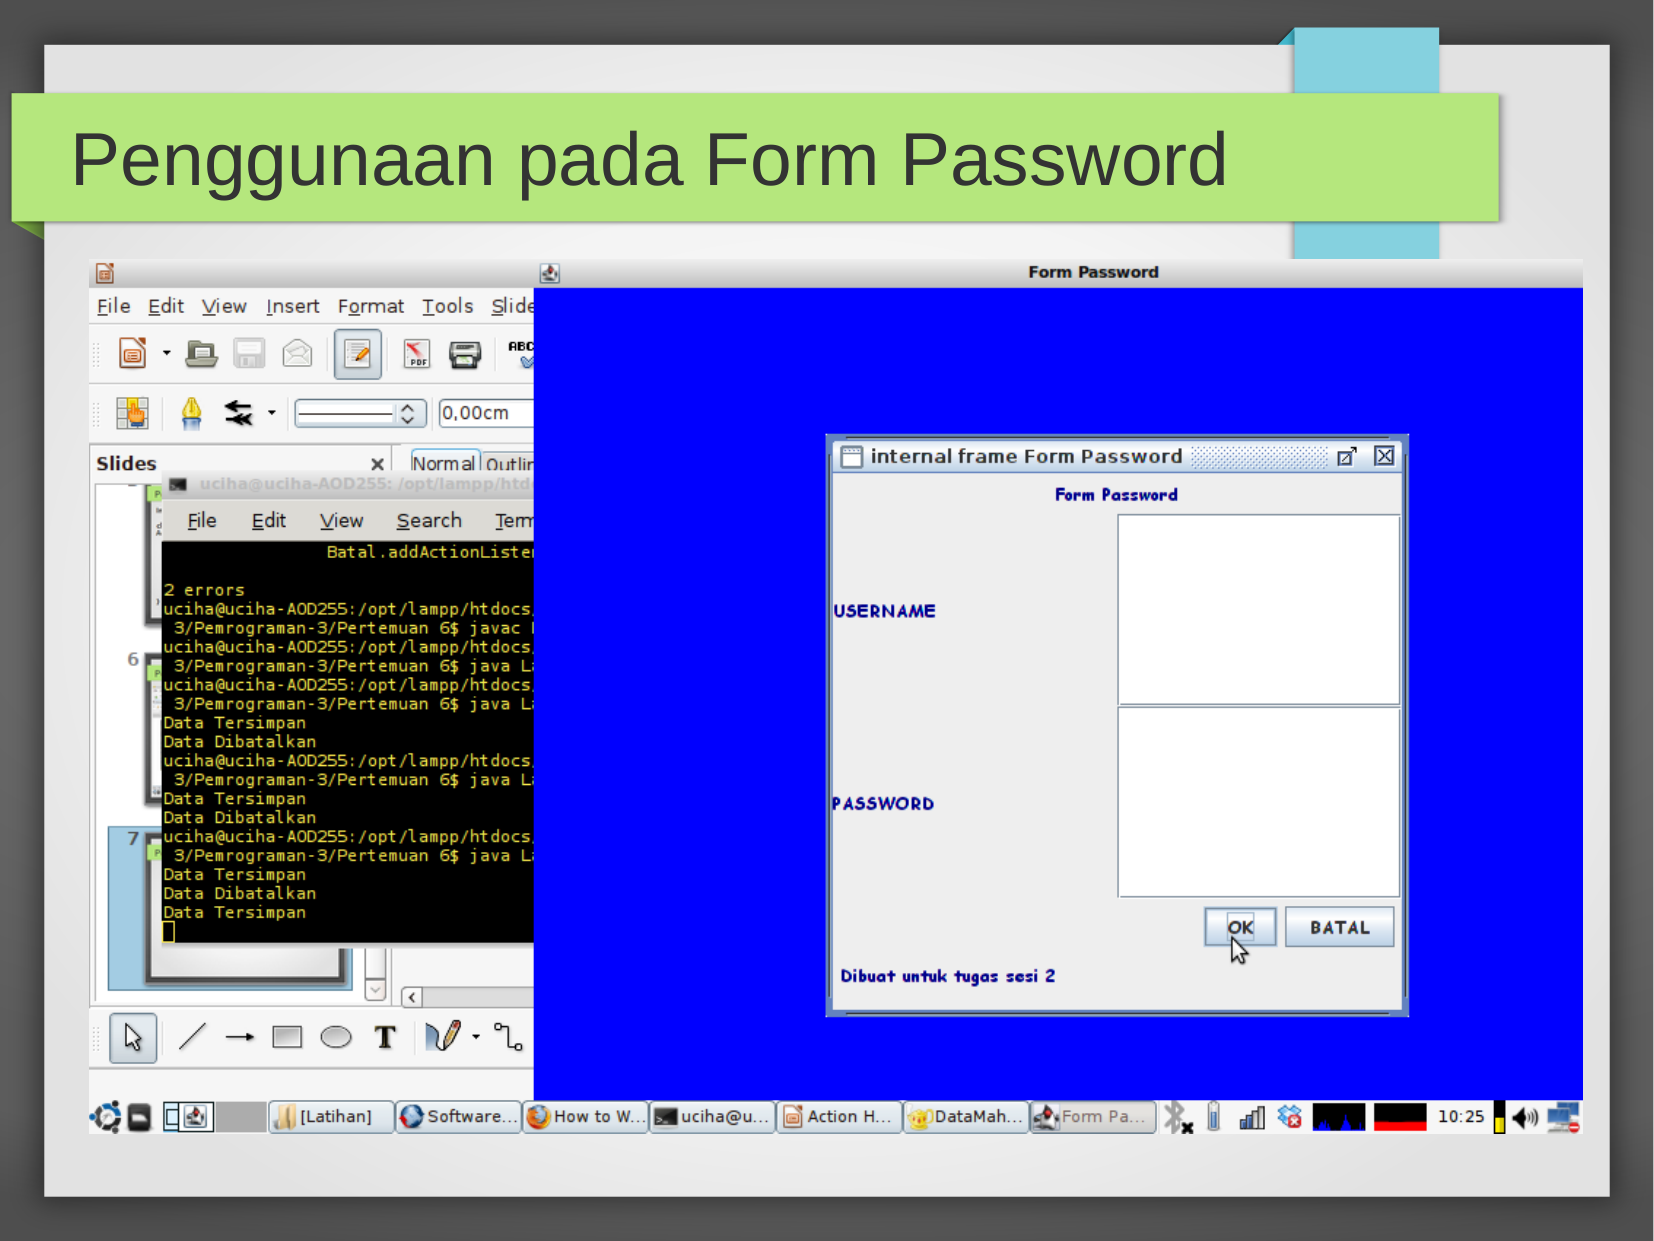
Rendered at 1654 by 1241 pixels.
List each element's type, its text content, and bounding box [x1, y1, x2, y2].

picture [0, 0, 1654, 1241]
title Penggunaan pada Form Password [70, 106, 1501, 213]
